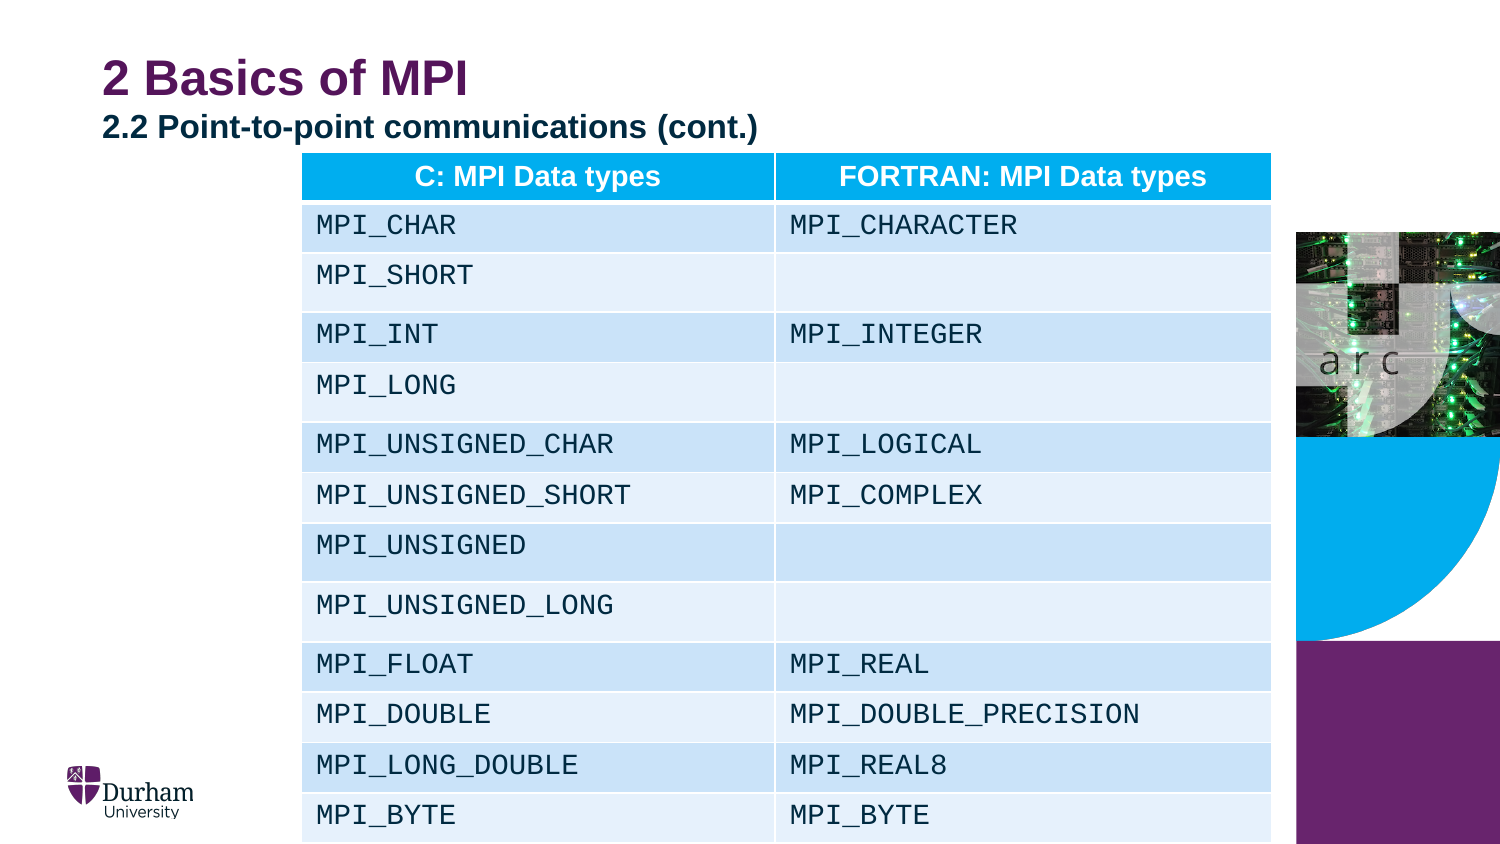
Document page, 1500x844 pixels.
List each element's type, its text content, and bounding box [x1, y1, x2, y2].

table_cell MPI_REAL [776, 643, 1271, 691]
picture [67, 766, 193, 819]
table_cell MPI_LONG [302, 363, 774, 421]
table_cell MPI_FLOAT [302, 643, 774, 691]
table_cell MPI_UNSIGNED_CHAR [302, 423, 774, 472]
table_cell MPI_UNSIGNED [302, 524, 774, 581]
table_cell [776, 254, 1271, 311]
table_cell [776, 524, 1271, 581]
text_box [1296, 640, 1500, 844]
table_cell MPI_BYTE [302, 794, 774, 842]
table_cell MPI_INT [302, 313, 774, 362]
table_cell MPI_CHAR [302, 205, 774, 252]
picture [1332, 467, 1500, 640]
table_cell MPI_REAL8 [776, 743, 1271, 792]
table_cell MPI_DOUBLE [302, 693, 774, 742]
table_cell [776, 583, 1271, 641]
table_cell MPI_SHORT [302, 254, 774, 311]
table_cell MPI_BYTE [776, 794, 1271, 842]
table_cell MPI_DOUBLE_PRECISION [776, 693, 1271, 742]
table_cell MPI_UNSIGNED_SHORT [302, 473, 774, 522]
table_header C: MPI Data types [302, 153, 774, 200]
table_cell MPI_LONG_DOUBLE [302, 743, 774, 792]
table_cell MPI_COMPLEX [776, 473, 1271, 522]
table_header FORTRAN: MPI Data types [776, 153, 1271, 200]
table_cell MPI_UNSIGNED_LONG [302, 583, 774, 641]
table_cell [776, 363, 1271, 421]
table_cell MPI_CHARACTER [776, 205, 1271, 252]
picture [1296, 232, 1500, 436]
table_cell MPI_LOGICAL [776, 423, 1271, 472]
table_cell MPI_INTEGER [776, 313, 1271, 362]
title 2 Basics of MPI 2.2 Point-to-point communications (cont.) [101, 45, 1399, 187]
